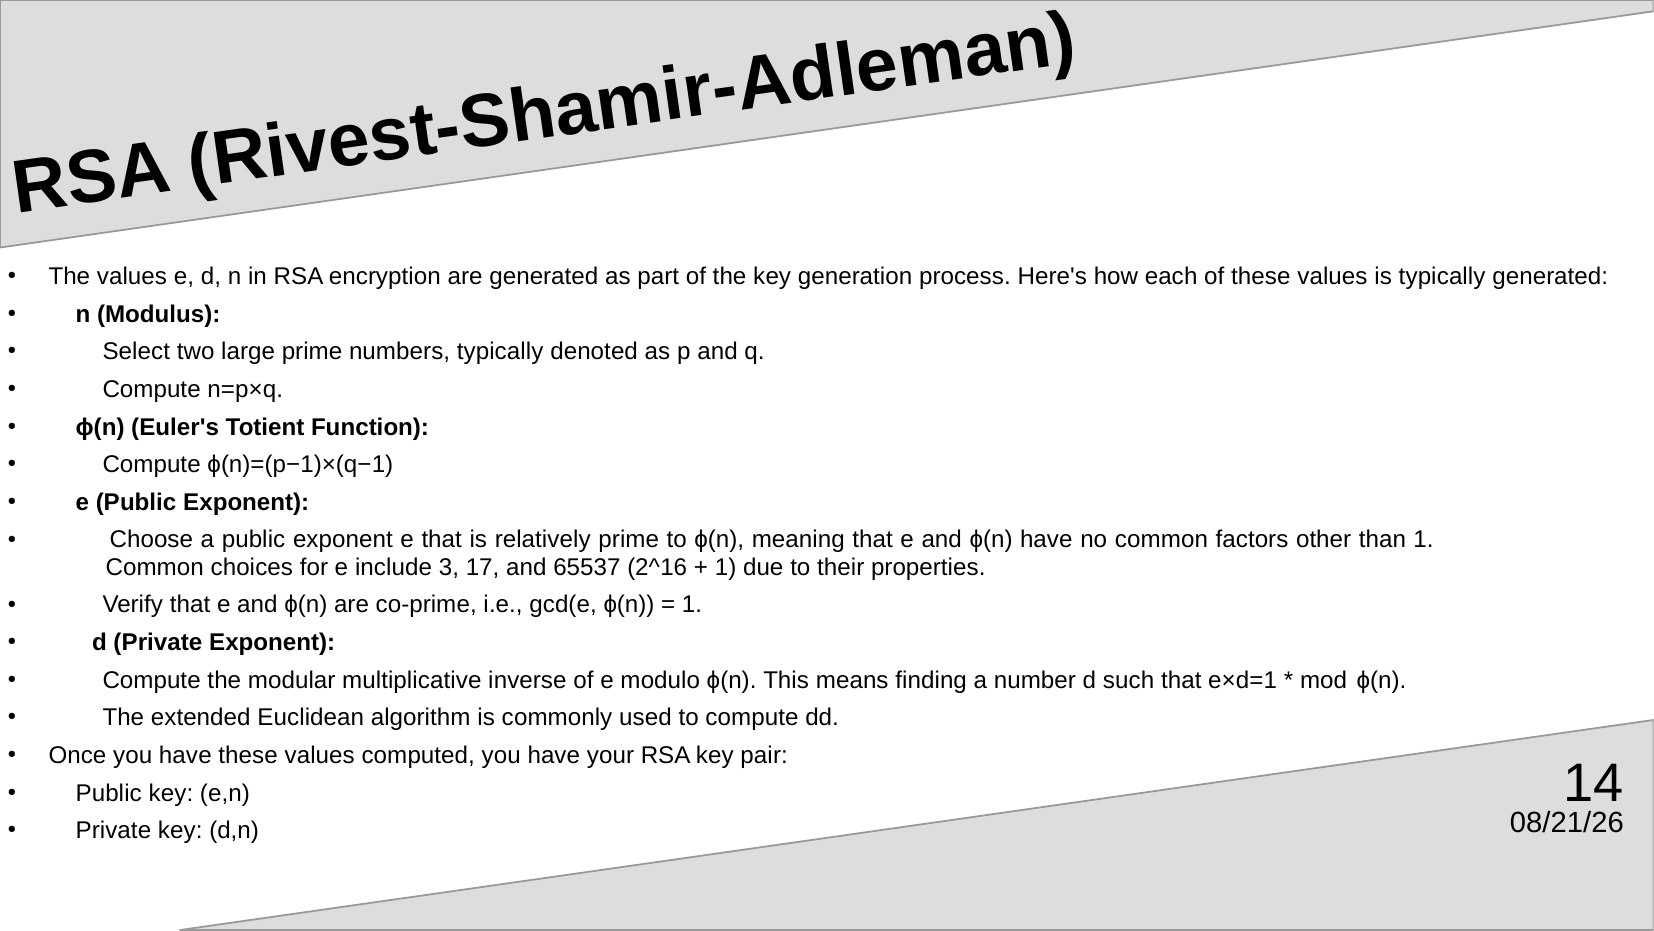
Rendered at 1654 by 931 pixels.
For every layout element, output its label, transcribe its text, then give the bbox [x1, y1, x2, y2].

title RSA (Rivest-Shamir-Adleman) [3, 0, 1406, 225]
list The values e, d, n in RSA encryption are generated as part of the key generation process. Here's how each of these values is typically generated: n (Modulus): Select two large prime numbers, typically denoted as p and q. Compute n=p×q. ϕ(n) (Euler's Totient Function): Compute ϕ(n)=(p−1)×(q−1) e (Public Exponent): Choose a public exponent e that is relatively prime to ϕ(n), meaning that e and ϕ(n) have no common factors other than 1. Common choices for e include 3, 17, and 65537 (2^16 + 1) due to their properties. Verify that e and ϕ(n) are co-prime, i.e., gcd(e, ϕ(n)) = 1. d (Private Exponent): Compute the modular multiplicative inverse of e modulo ϕ(n). This means finding a number d such that e×d=1 * mod ϕ(n). The extended Euclidean algorithm is commonly used to compute dd. Once you have these values computed, you have your RSA key pair: Public key: (e,n) Private key: (d,n) [7, 225, 1613, 863]
